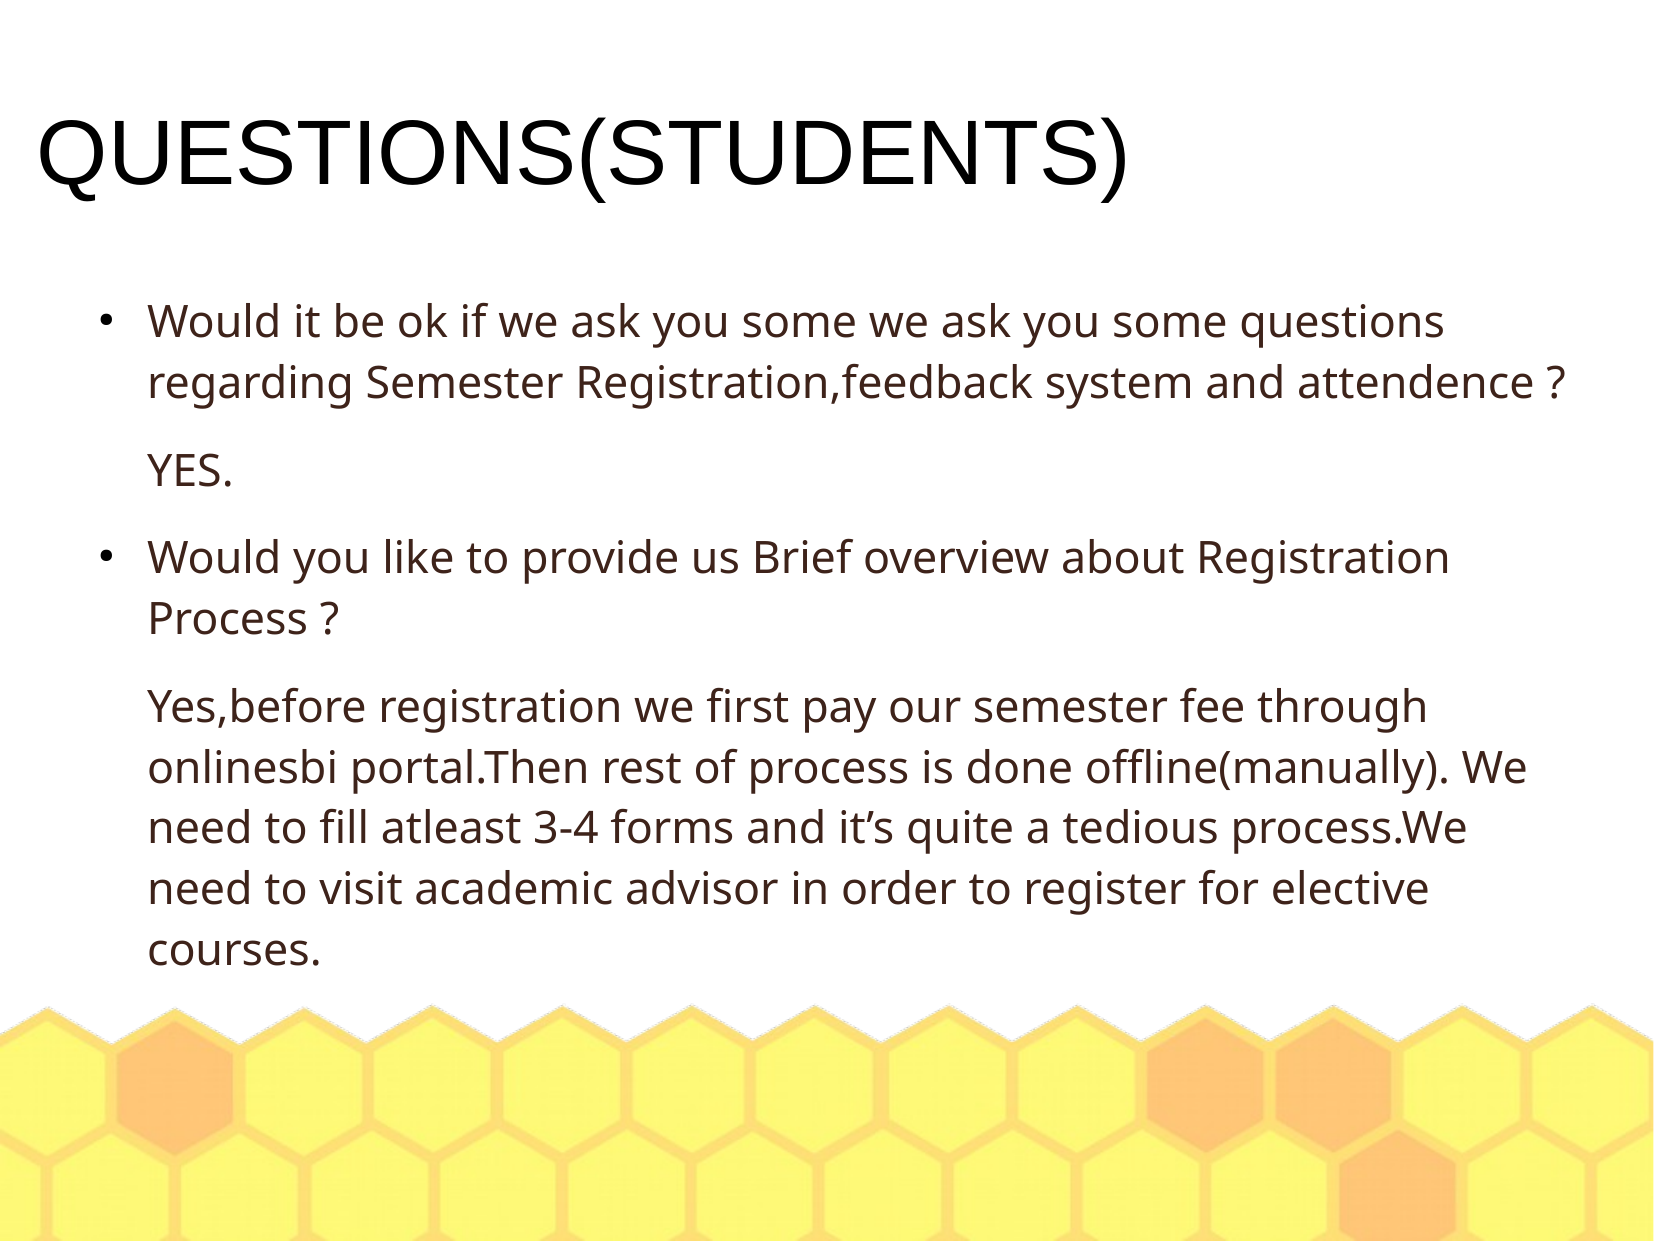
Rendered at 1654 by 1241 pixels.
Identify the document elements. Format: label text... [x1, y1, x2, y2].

list Would it be ok if we ask you some we ask you some questions regarding Semester Registration,feedback system and attendence ? YES. Would you like to provide us Brief overview about Registration Process ? Yes,before registration we first pay our semester fee through onlinesbi portal.Then rest of process is done offline(manually). We need to fill atleast 3-4 forms and it’s quite a tedious process.We need to visit academic advisor in order to register for elective courses. [82, 290, 1571, 1010]
picture [0, 1001, 1654, 1241]
title QUESTIONS(STUDENTS) [0, 49, 1512, 257]
